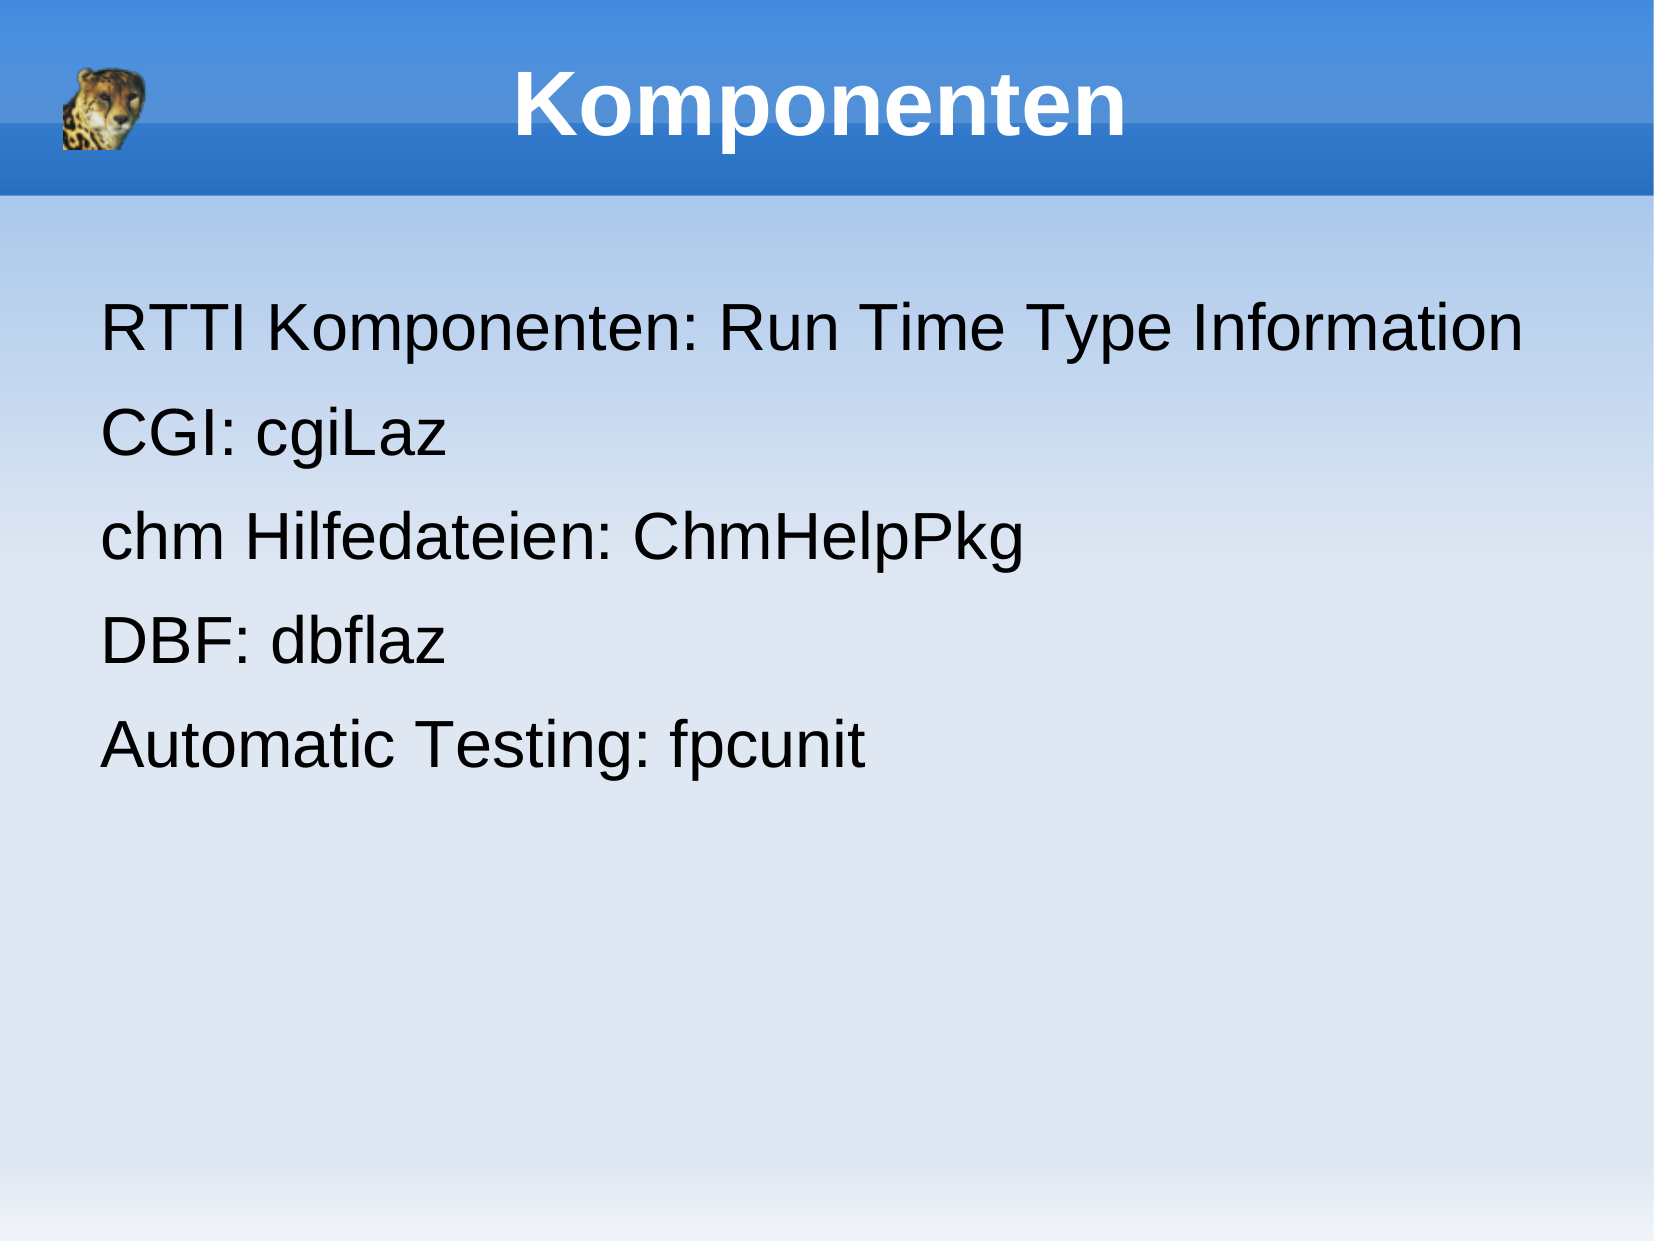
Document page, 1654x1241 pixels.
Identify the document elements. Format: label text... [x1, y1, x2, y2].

title Komponenten [76, 7, 1565, 200]
list RTTI Komponenten: Run Time Type Information CGI: cgiLaz chm Hilfedateien: ChmHelpPkg DBF: dbflaz Automatic Testing: fpcunit [82, 290, 1571, 1094]
picture [0, 0, 1654, 1241]
